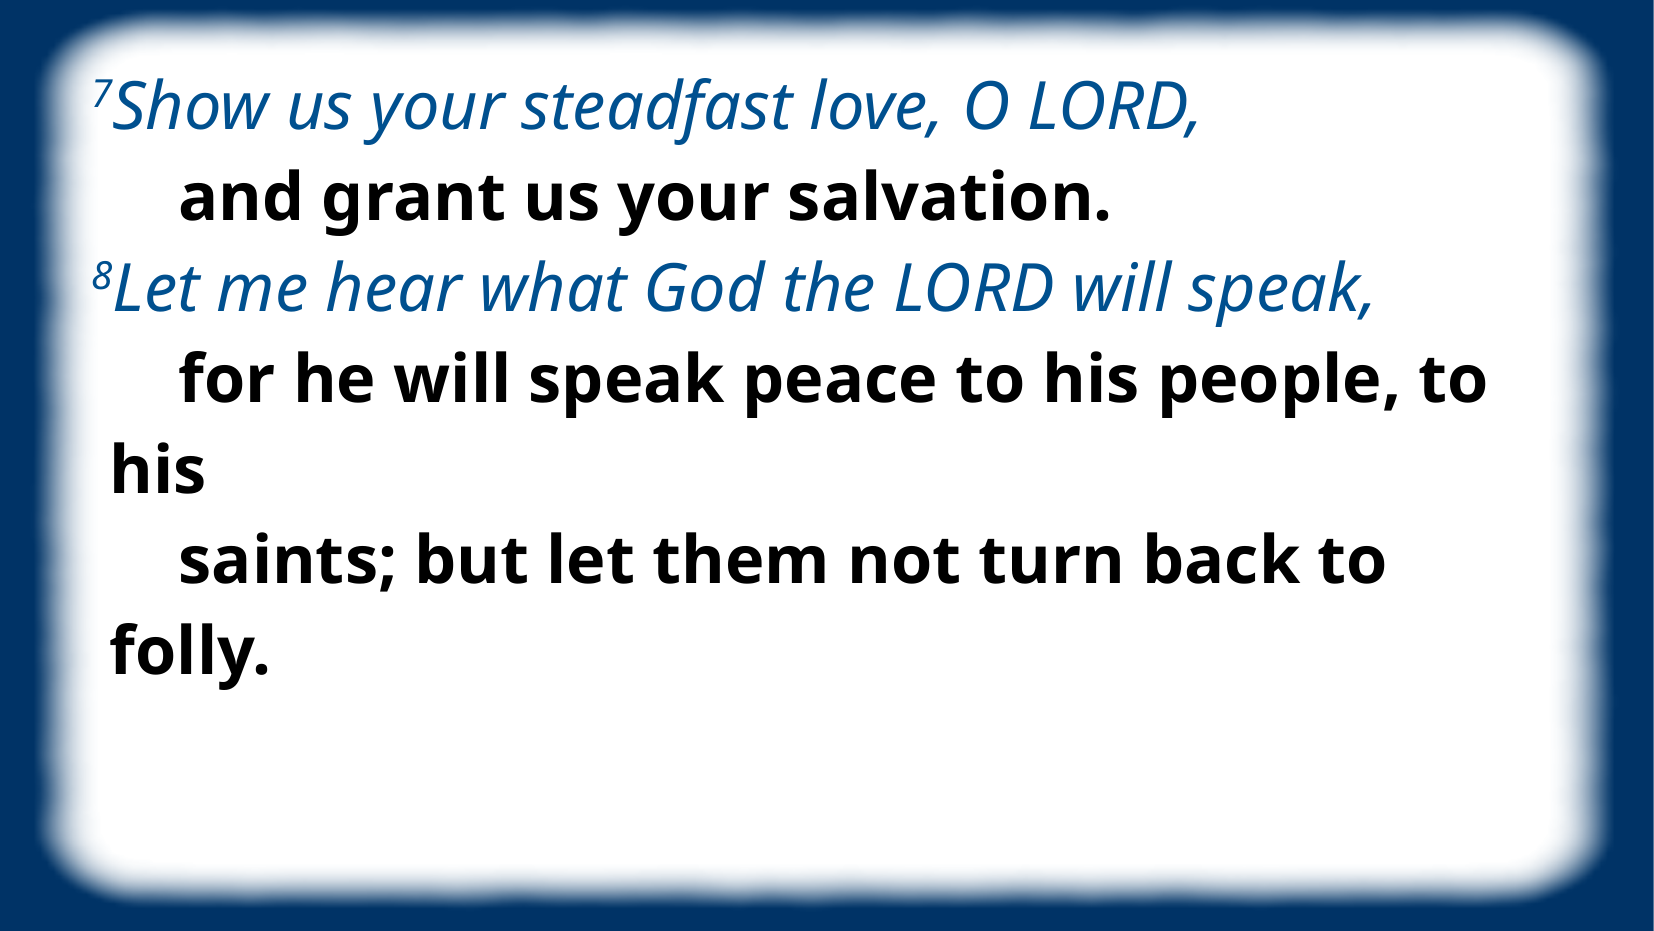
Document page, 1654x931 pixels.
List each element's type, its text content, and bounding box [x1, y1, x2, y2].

text_box 7Show us your steadfast love, O LORD, and grant us your salvation. 8Let me hear what God the LORD will speak, for he will speak peace to his people, to his saints; but let them not turn back to folly. [76, 51, 1576, 511]
picture [0, 0, 1654, 931]
